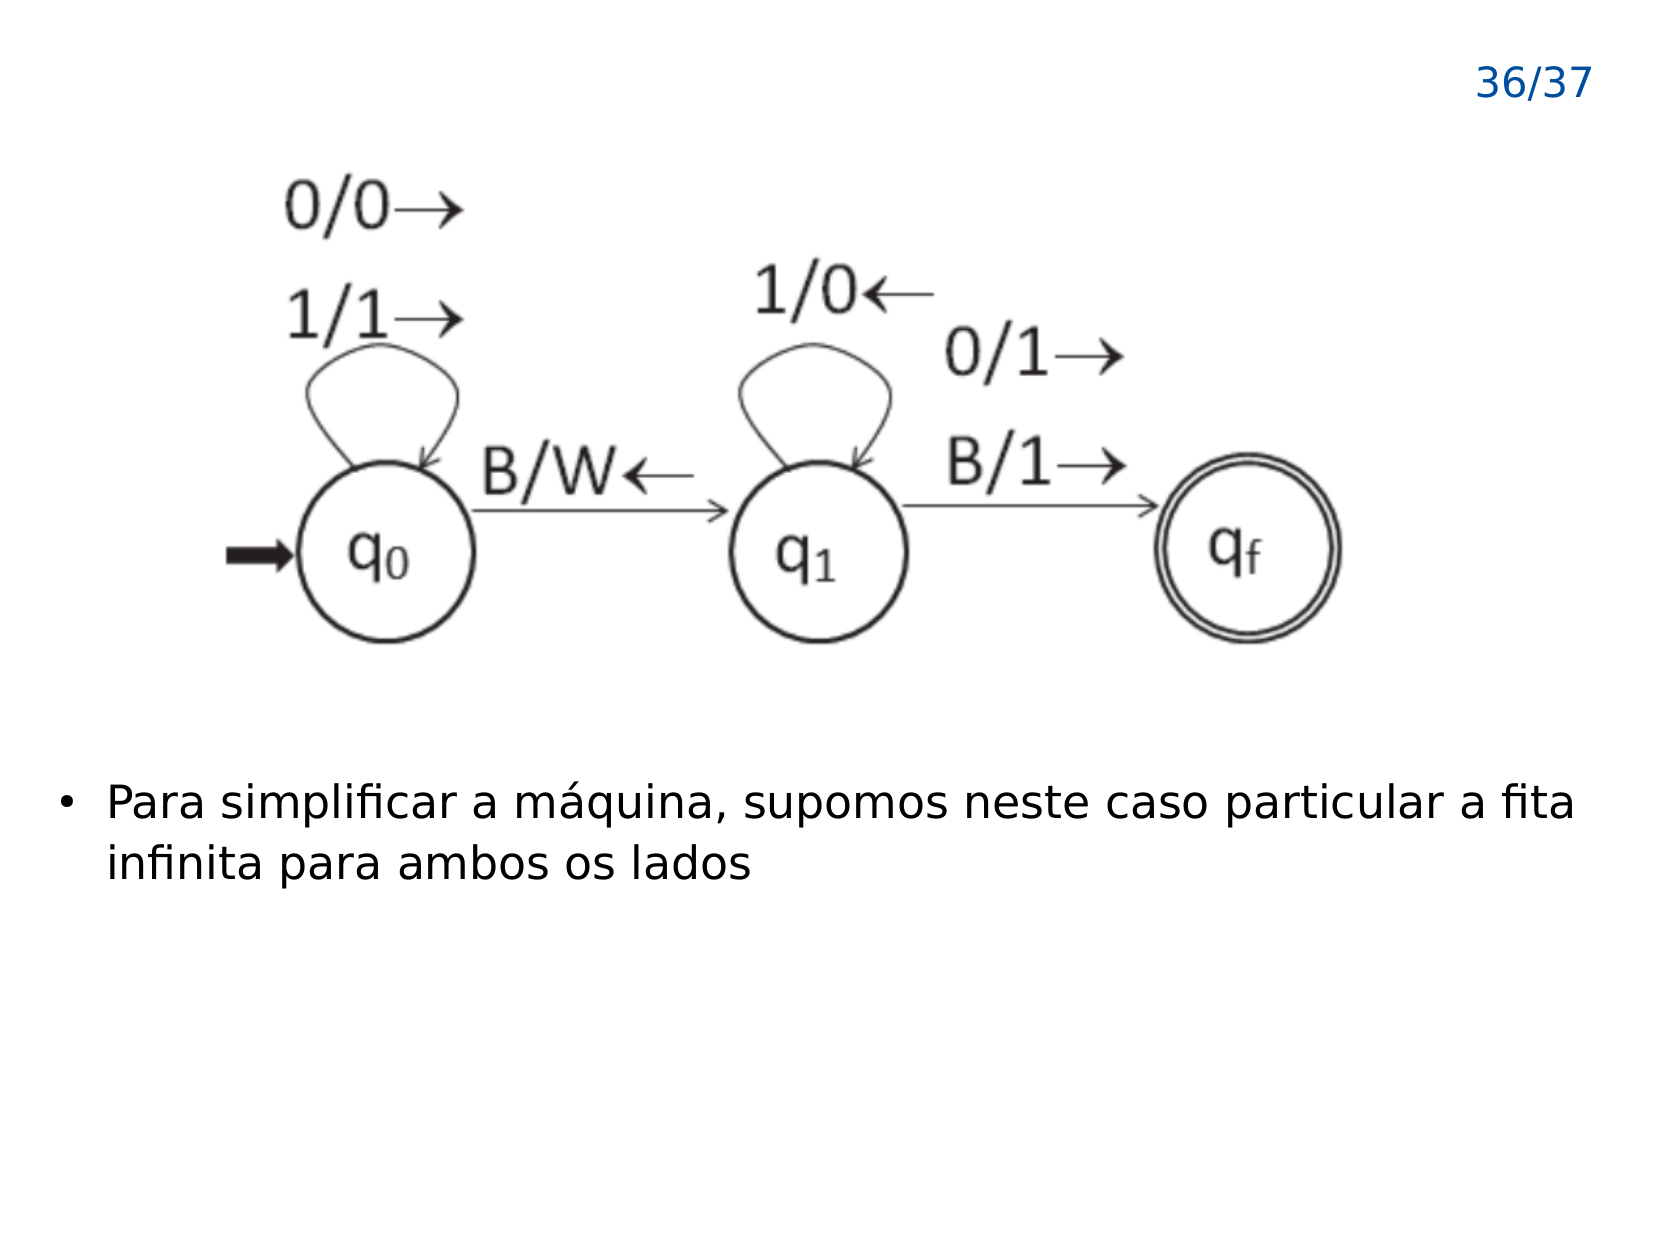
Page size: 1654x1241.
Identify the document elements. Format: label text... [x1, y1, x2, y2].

list Para simplificar a máquina, supomos neste caso particular a fita infinita para ambos os lados [59, 767, 1595, 1211]
picture [221, 166, 1347, 650]
